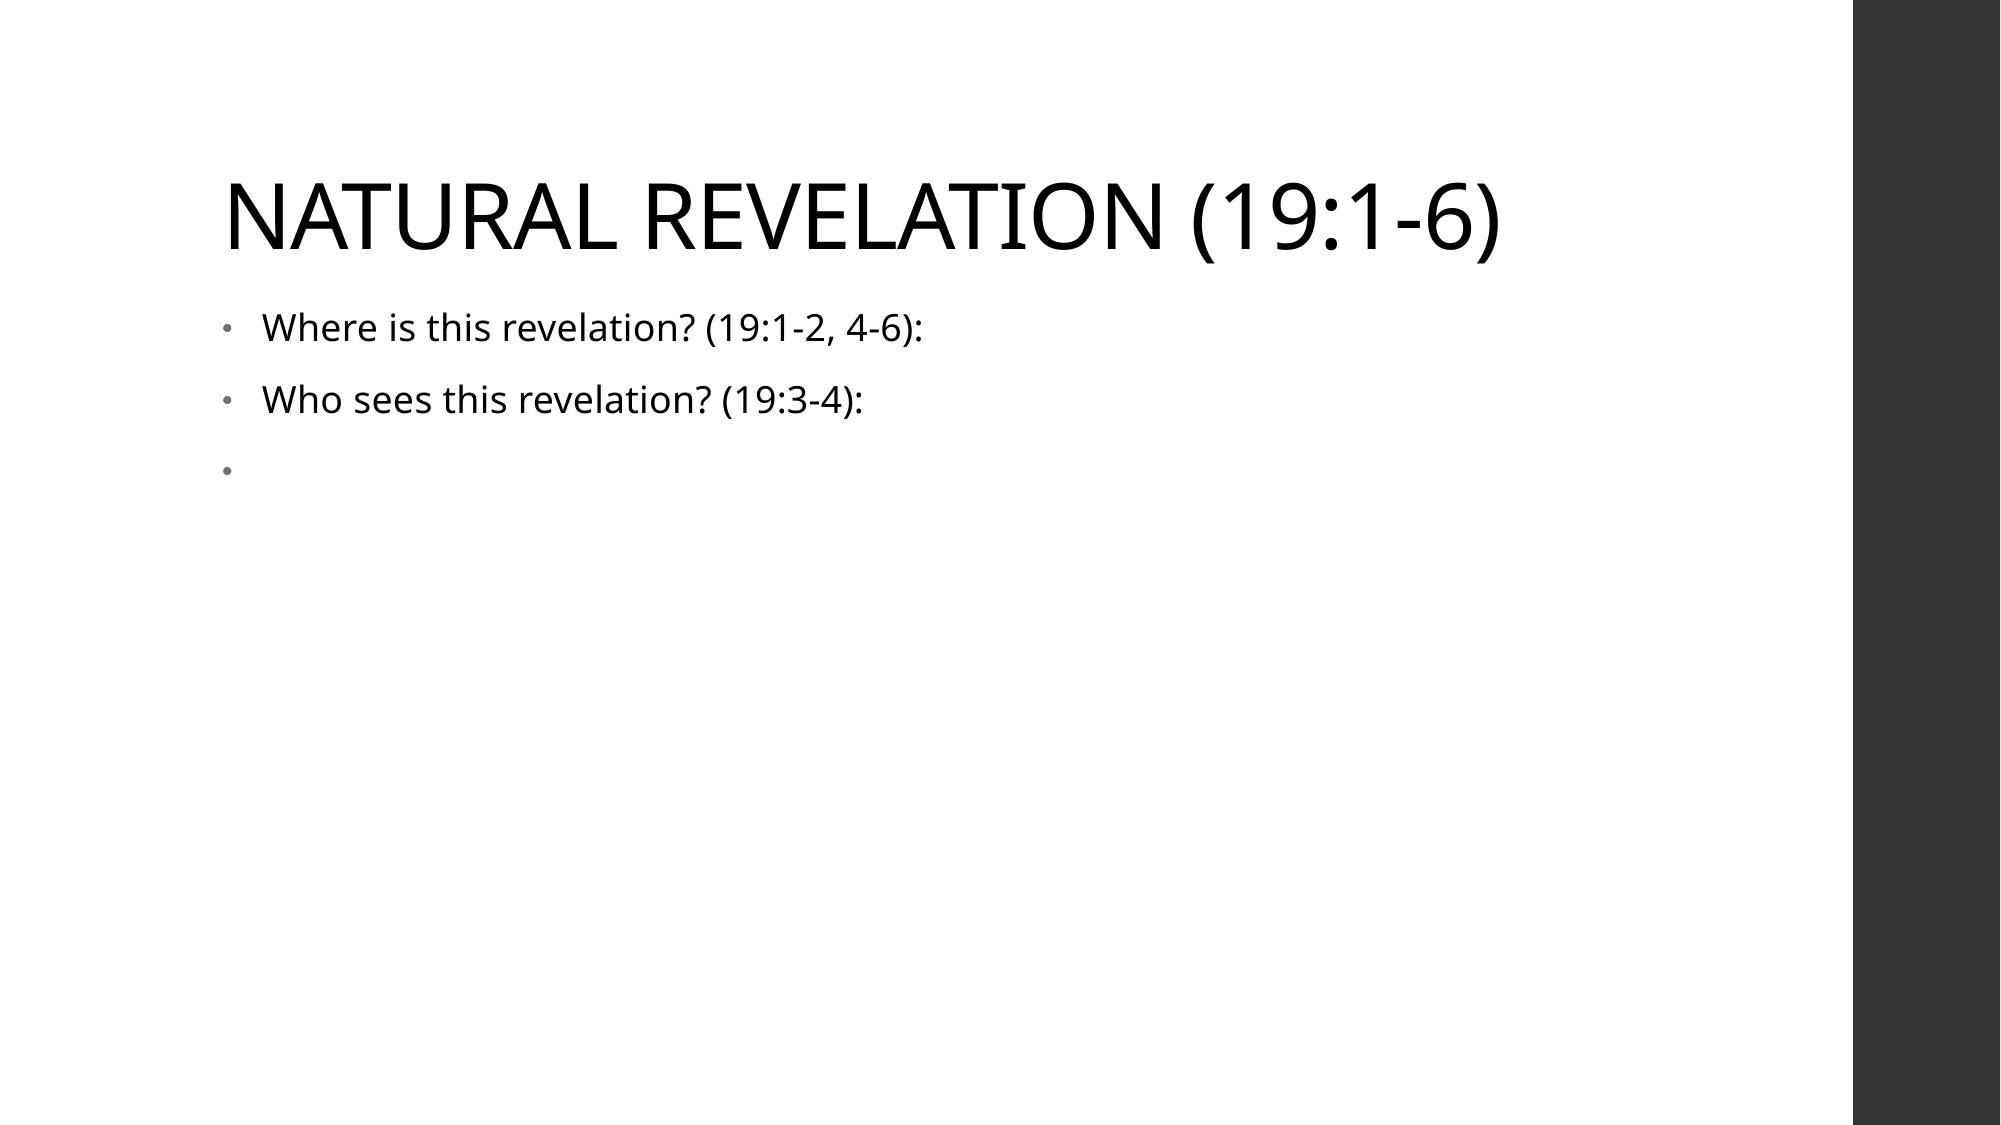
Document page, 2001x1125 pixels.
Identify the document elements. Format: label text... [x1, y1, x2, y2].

title NATURAL REVELATION (19:1-6) [206, 60, 1797, 278]
list Where is this revelation? (19:1-2, 4-6): Who sees this revelation? (19:3-4): [206, 299, 1617, 1014]
